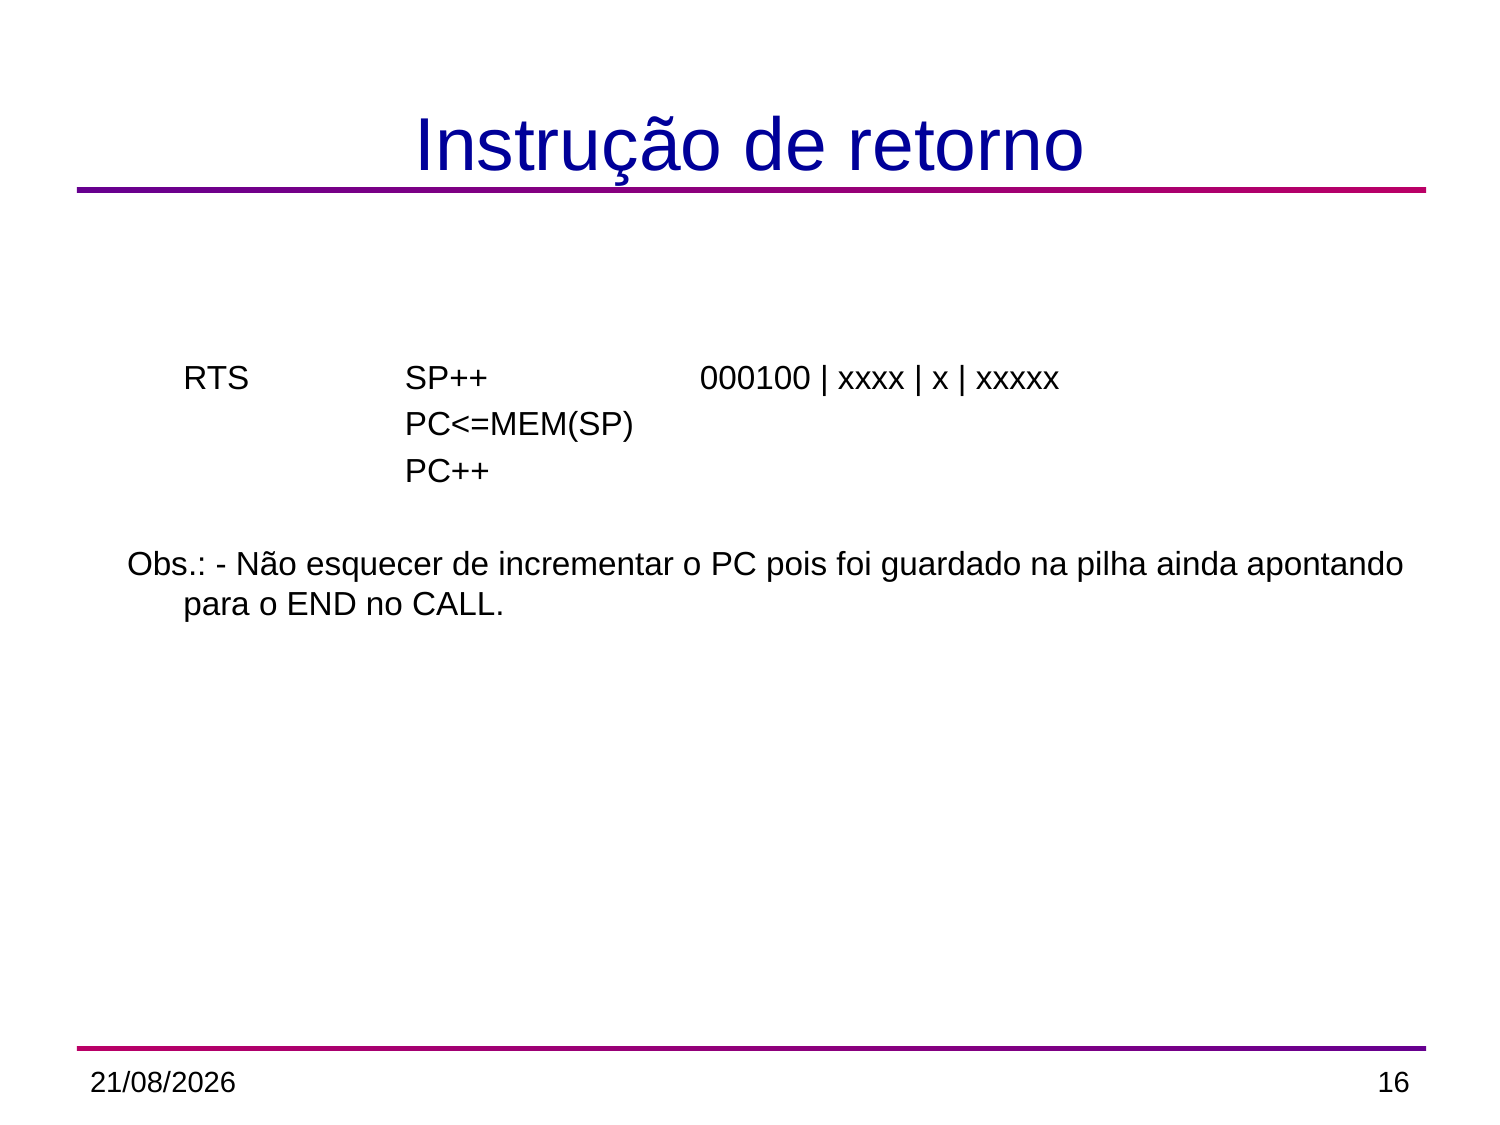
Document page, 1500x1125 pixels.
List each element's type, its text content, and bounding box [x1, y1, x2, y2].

text_box RTS SP++ 000100 | xxxx | x | xxxxx PC<=MEM(SP) PC++ Obs.: - Não esquecer de incrementar o PC pois foi guardado na pilha ainda apontando para o END no CALL. [112, 255, 1463, 1059]
title Instrução de retorno [76, 74, 1424, 193]
slide_number <number> [1074, 1059, 1425, 1125]
slide_number 26/07/2022 [75, 1055, 425, 1125]
